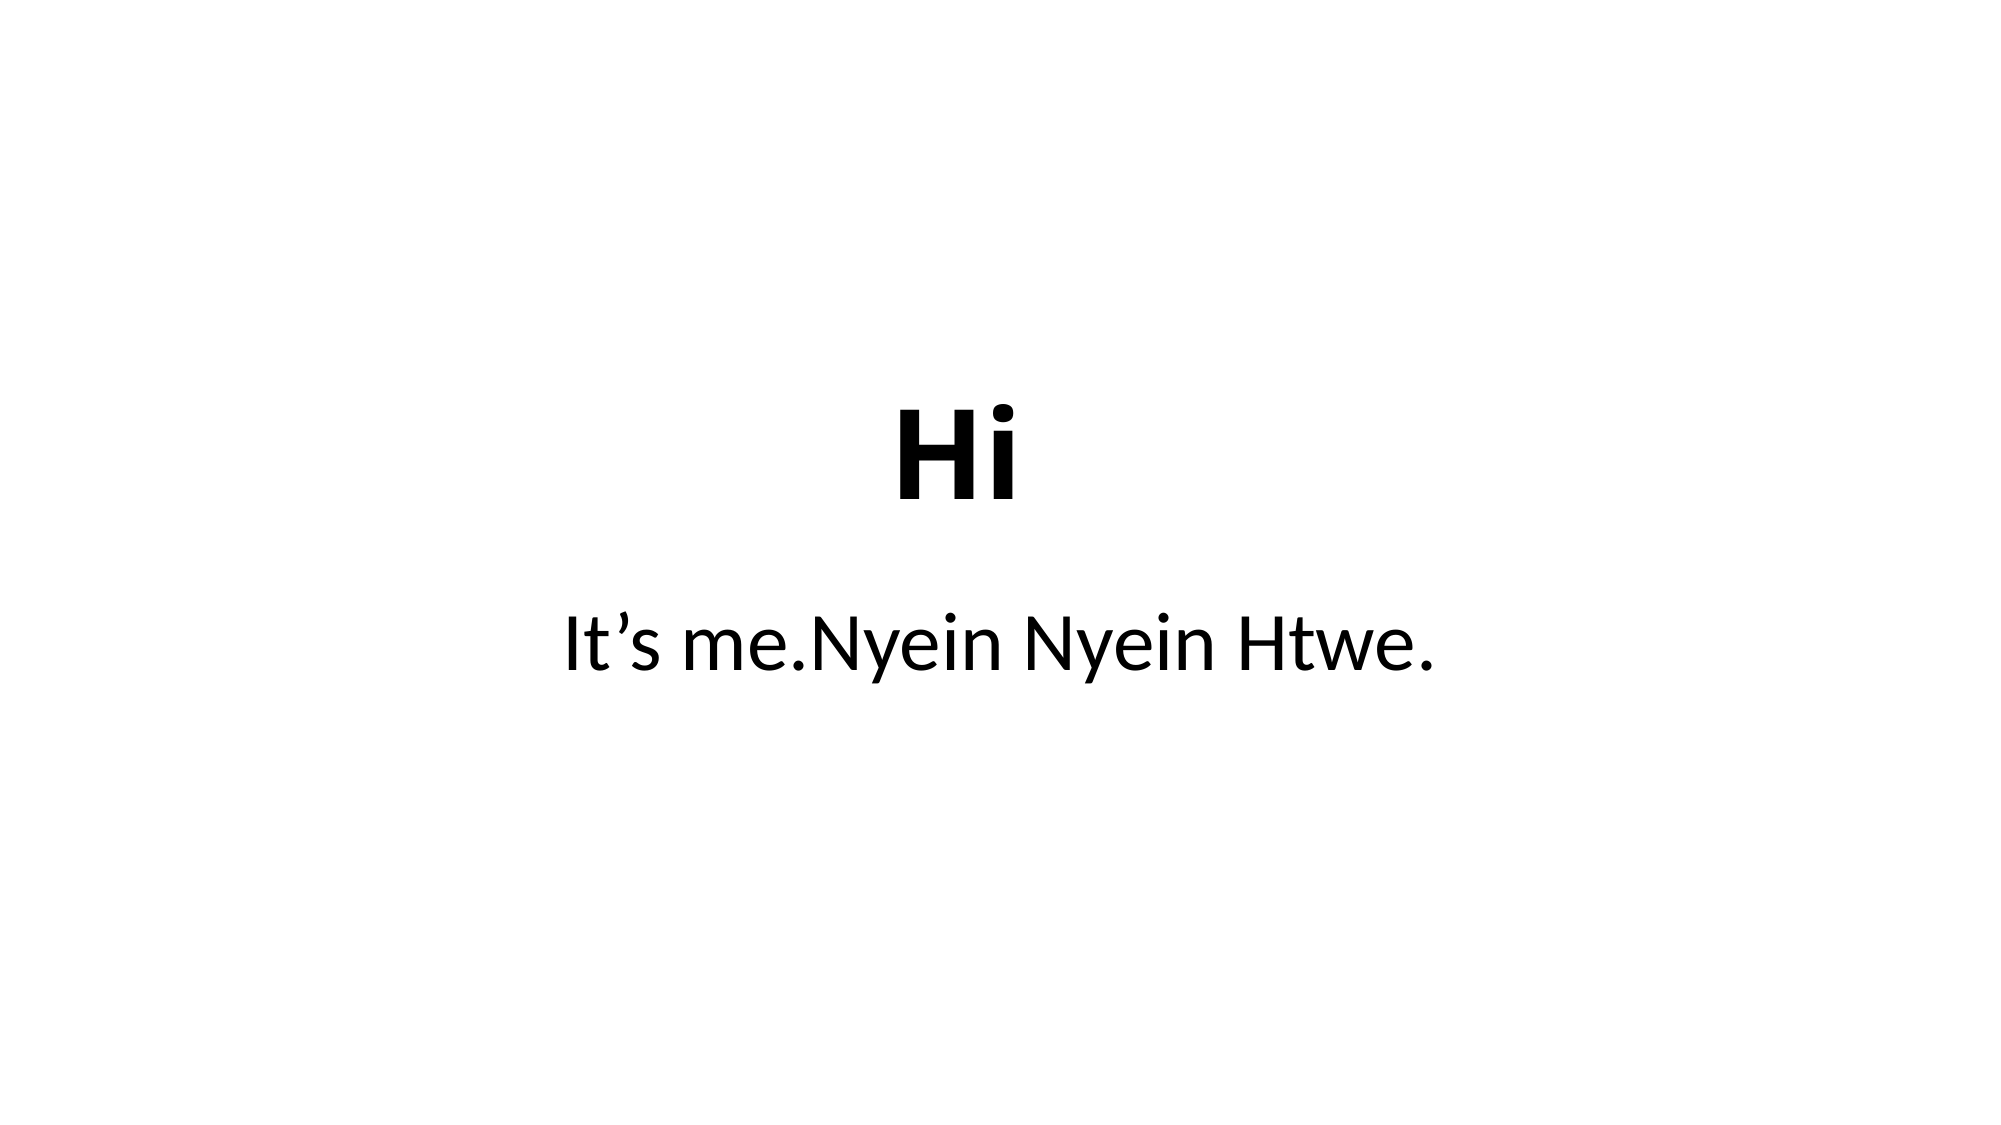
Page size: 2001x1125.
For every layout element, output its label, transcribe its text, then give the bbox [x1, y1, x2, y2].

title Hi [272, 77, 1672, 535]
subtitle It’s me.Nyein Nyein Htwe. [249, 590, 1750, 863]
